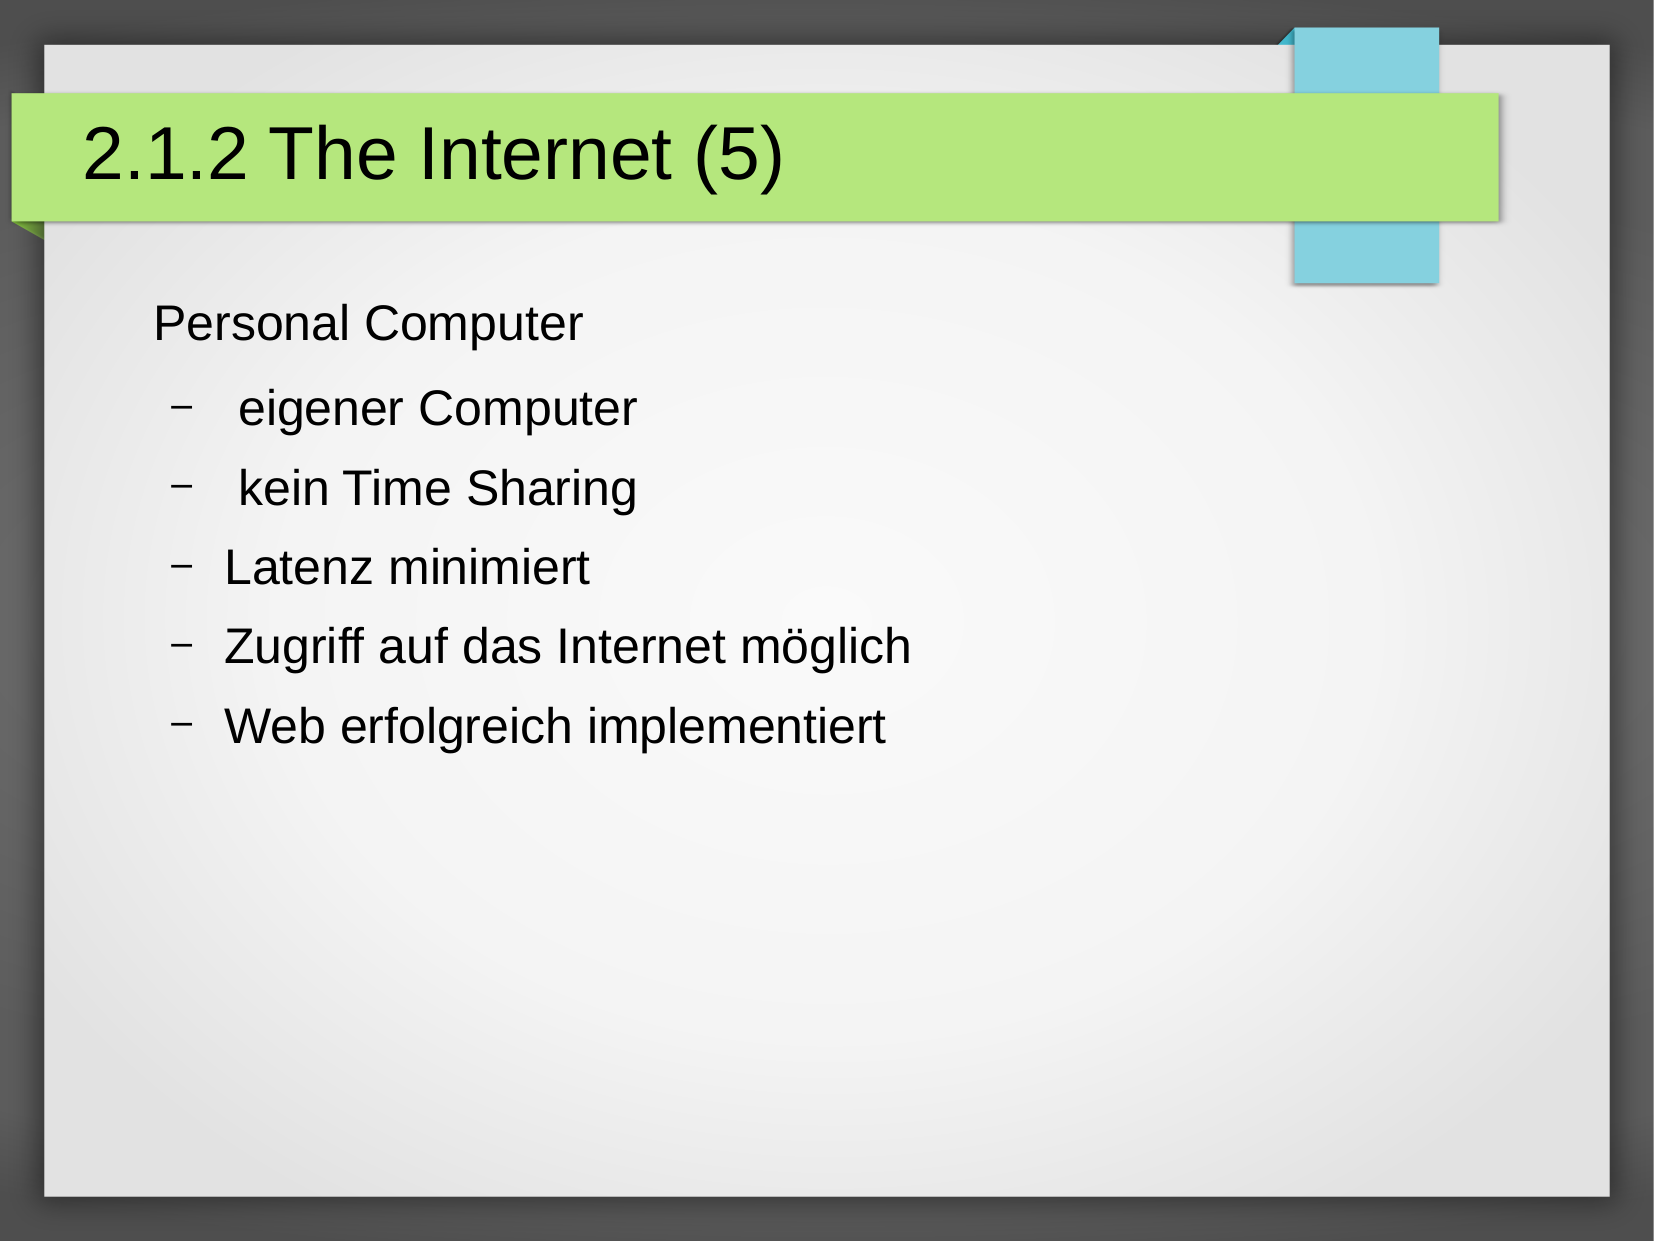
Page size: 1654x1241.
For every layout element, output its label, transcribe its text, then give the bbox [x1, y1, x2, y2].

picture [0, 0, 1654, 1241]
list Personal Computer eigener Computer kein Time Sharing Latenz minimiert Zugriff auf das Internet möglich Web erfolgreich implementiert [82, 295, 1571, 1015]
title 2.1.2 The Internet (5) [82, 94, 1264, 213]
